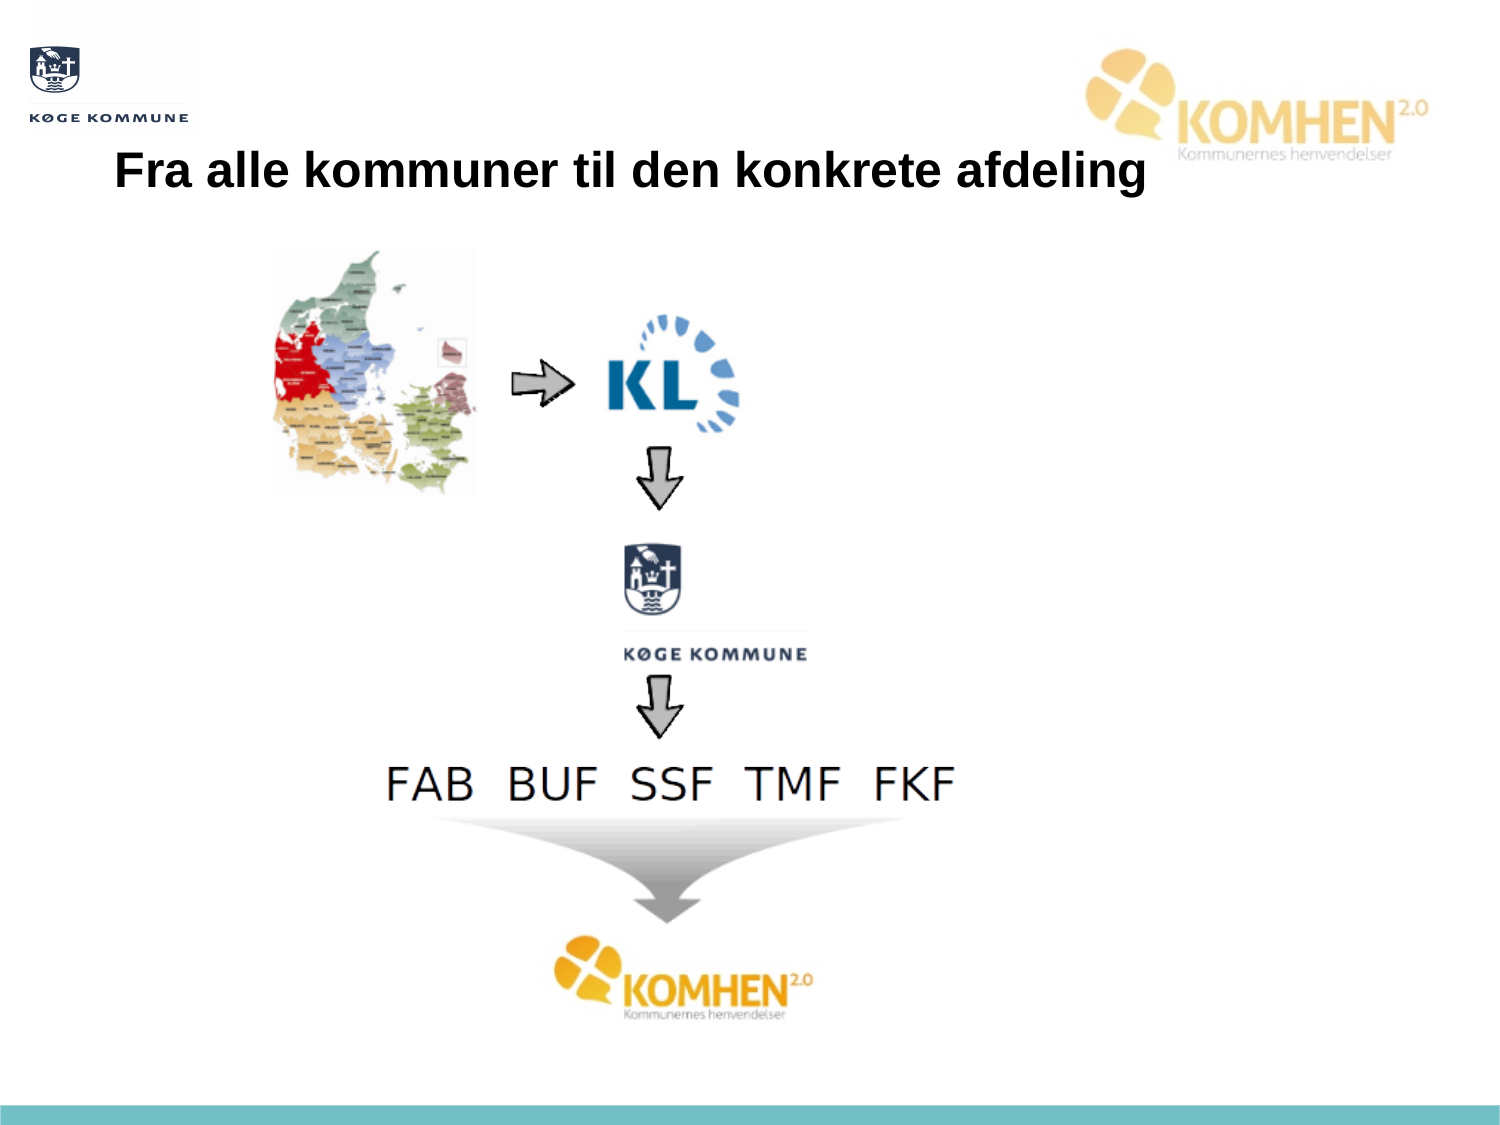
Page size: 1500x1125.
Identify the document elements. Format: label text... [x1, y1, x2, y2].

text_box Fra alle kommuner til den konkrete afdeling [100, 90, 1435, 244]
picture [1069, 31, 1440, 186]
picture [150, 244, 1397, 1092]
text_box [0, 1105, 1500, 1125]
picture [30, 3, 203, 133]
